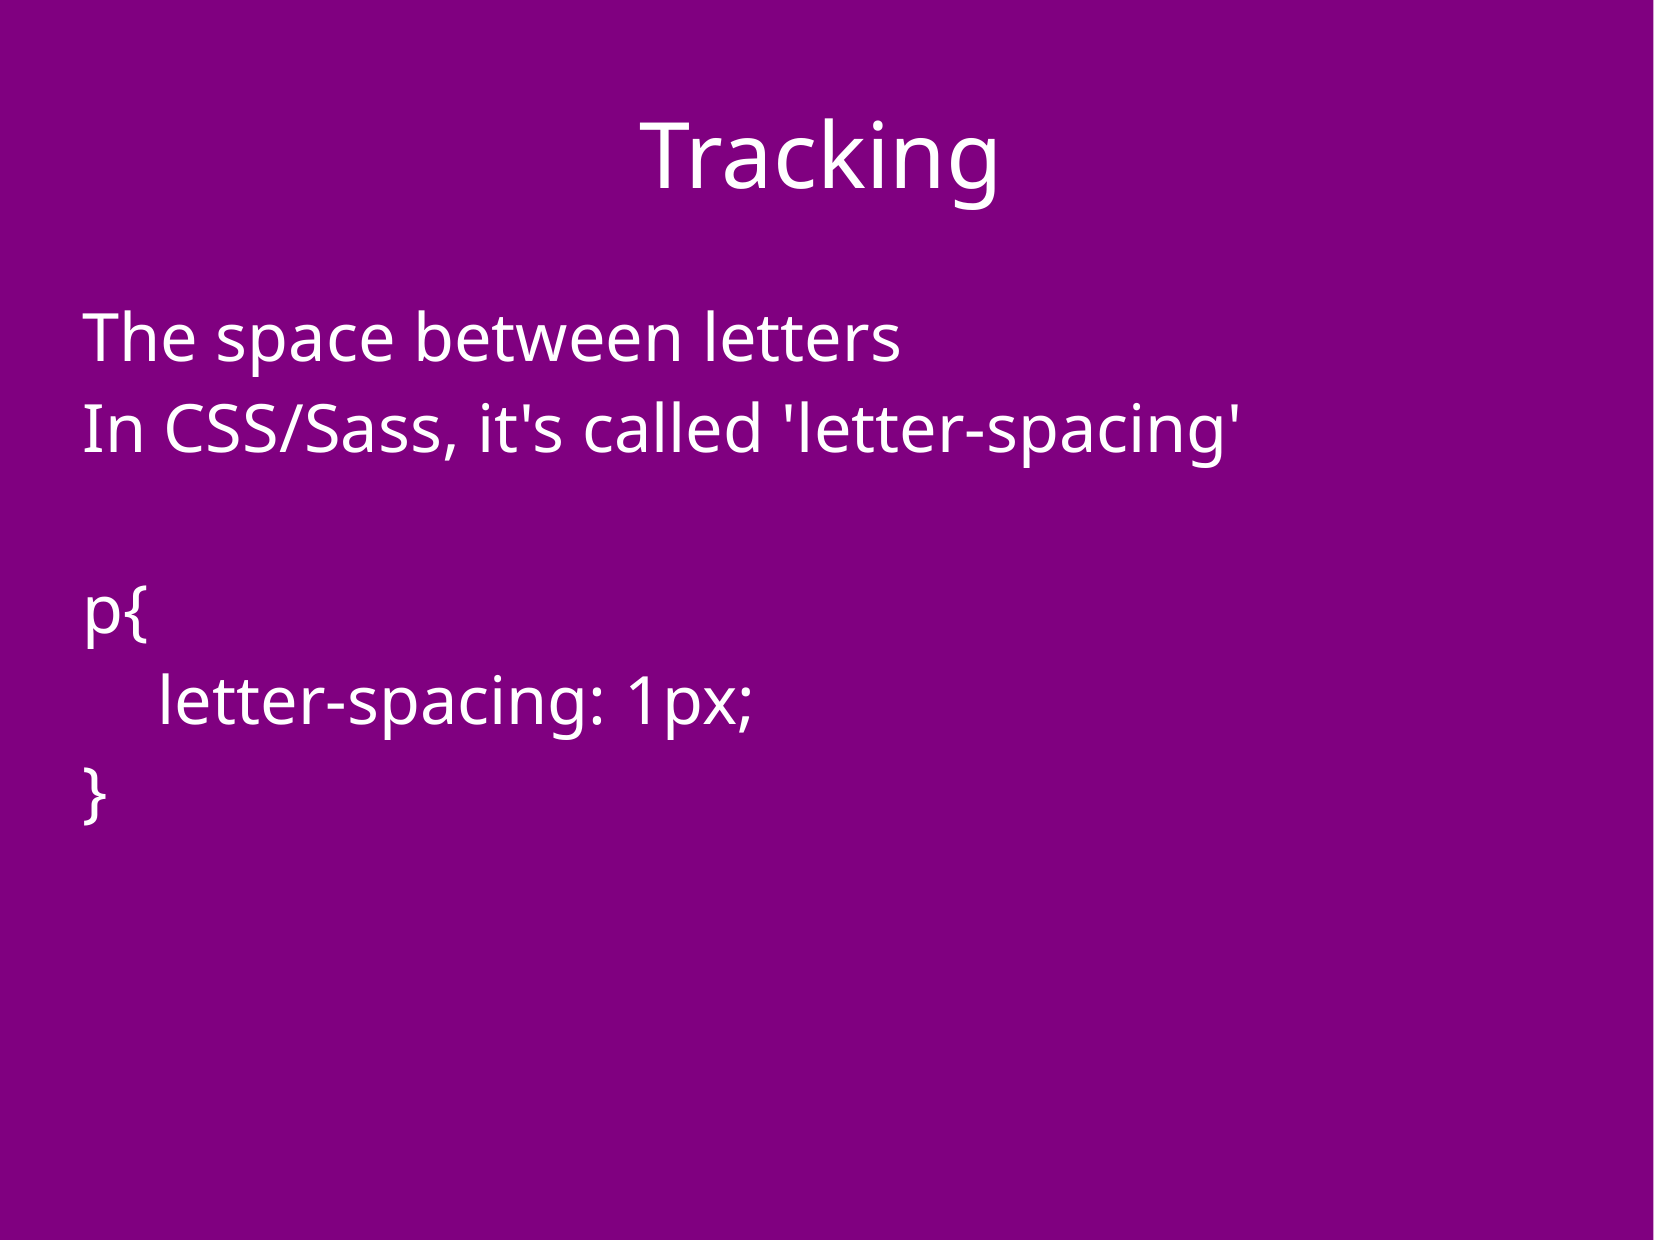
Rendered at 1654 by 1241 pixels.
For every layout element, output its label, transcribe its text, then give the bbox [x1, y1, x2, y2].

subtitle The space between letters In CSS/Sass, it's called 'letter-spacing' p{ letter-spacing: 1px; } [82, 290, 1571, 1109]
title Tracking [82, 49, 1571, 257]
